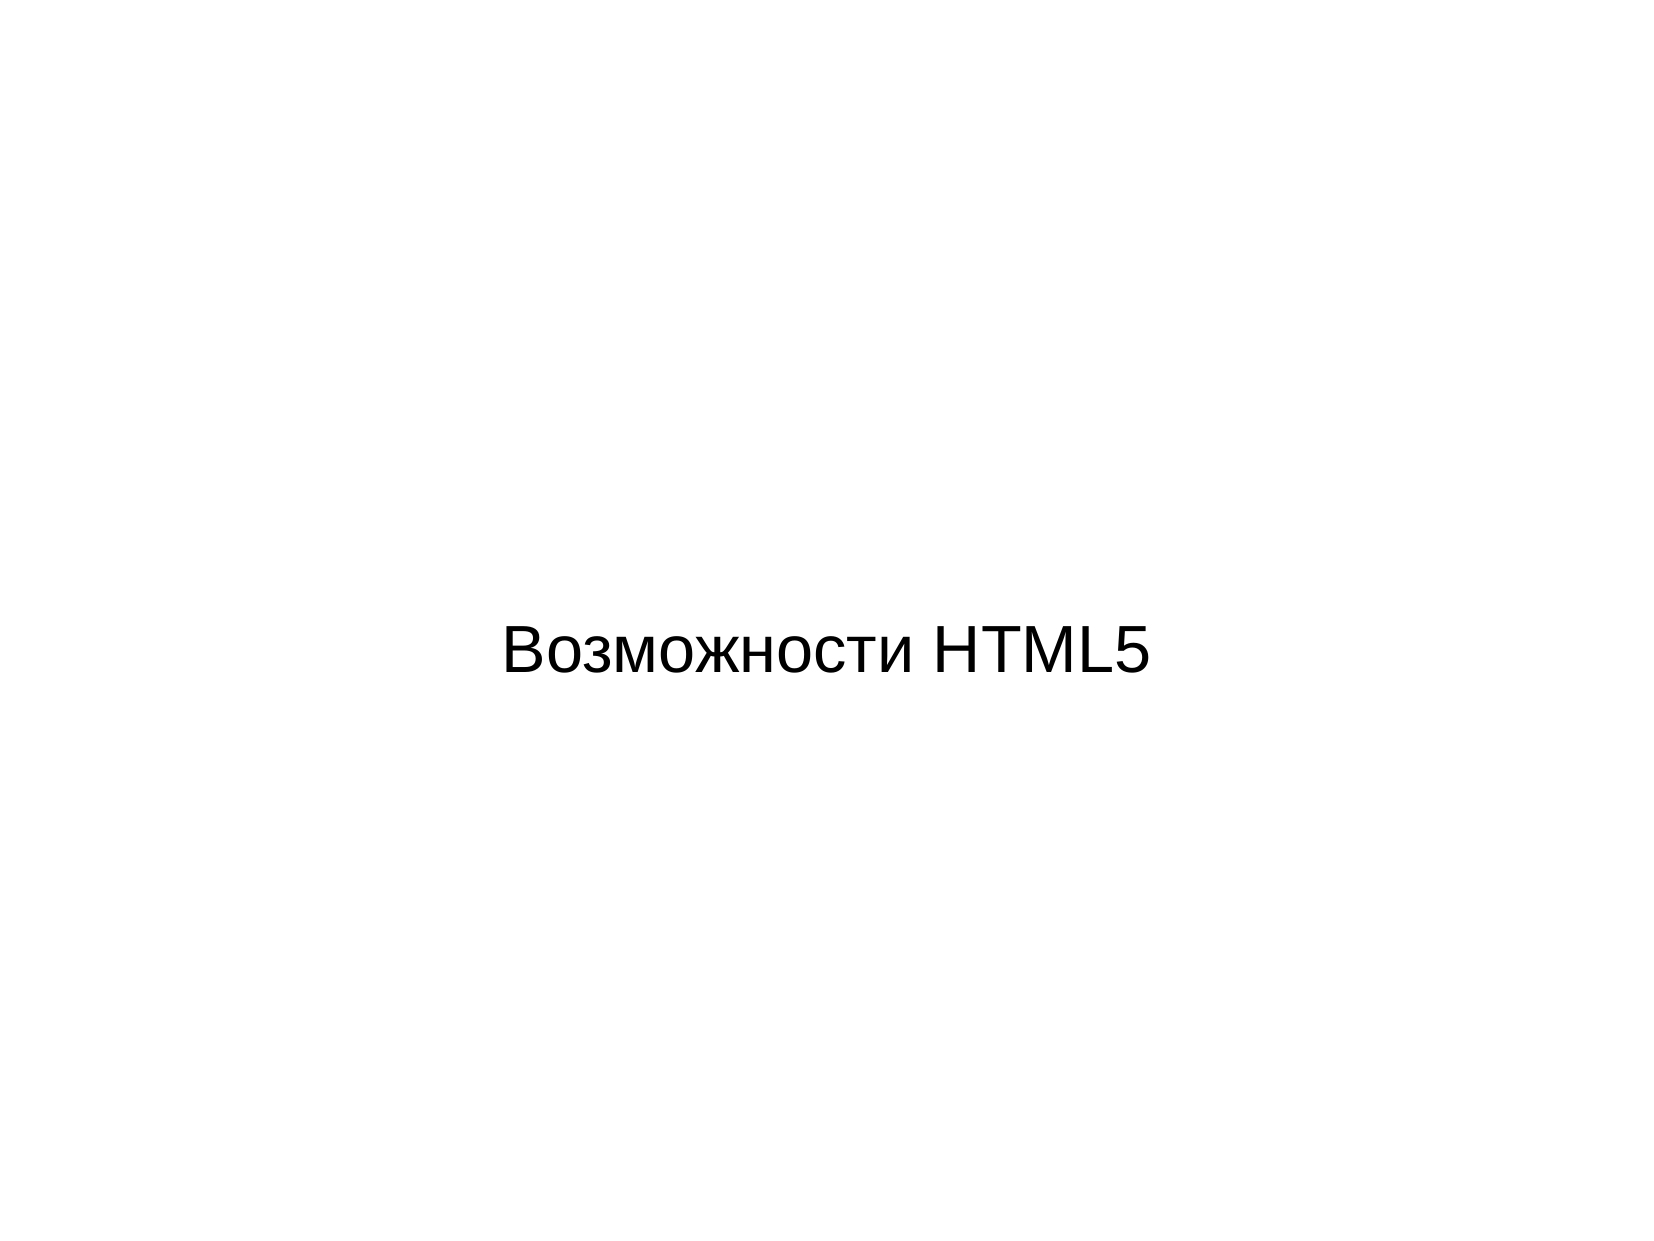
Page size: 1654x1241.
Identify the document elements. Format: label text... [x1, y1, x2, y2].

subtitle Возможности HTML5 [82, 290, 1571, 1010]
